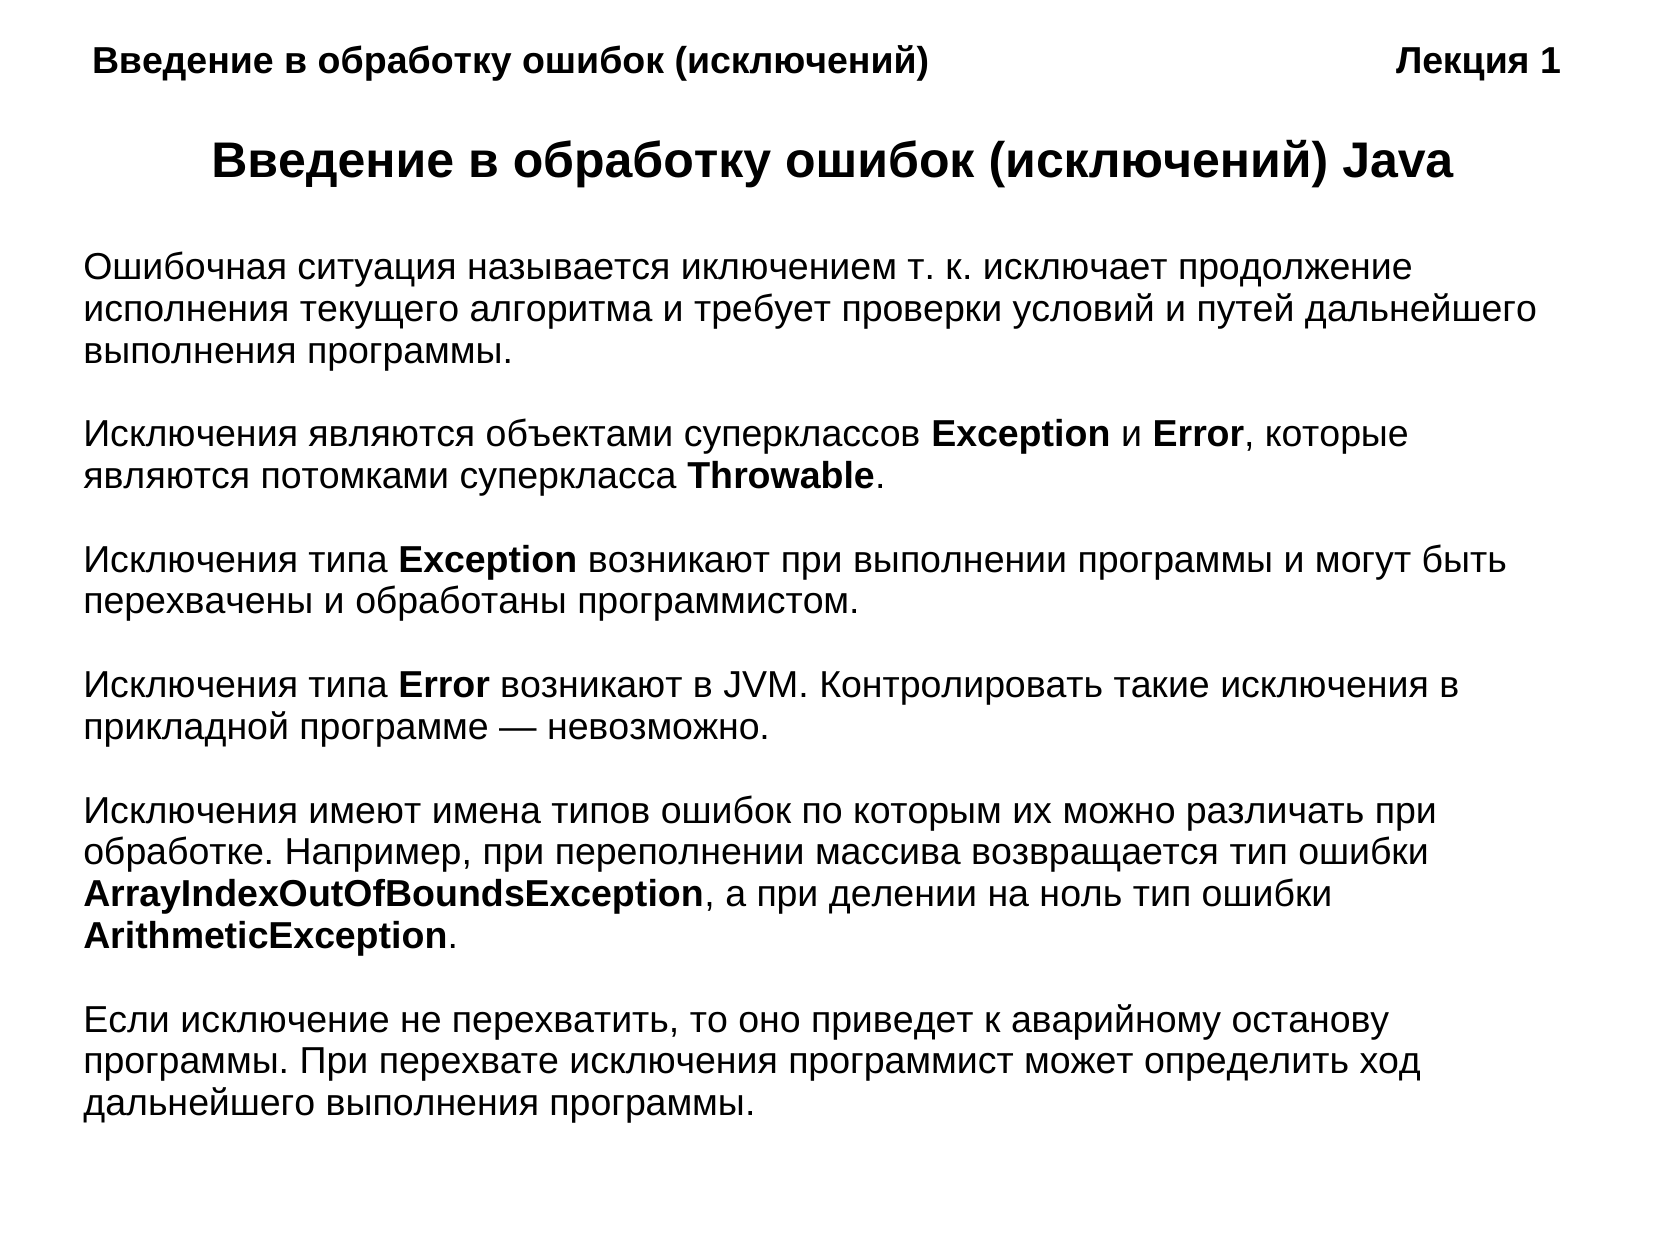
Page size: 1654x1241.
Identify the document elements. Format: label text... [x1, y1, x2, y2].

text_box Введение в обработку ошибок (исключений) Java [59, 129, 1607, 201]
text_box Ошибочная ситуация называется иключением т. к. исключает продолжение исполнения текущего алгоритма и требует проверки условий и путей дальнейшего выполнения программы. Исключения являются объектами суперклассов Exception и Error, которые являются потомками суперкласса Throwable. Исключения типа Exception возникают при выполнении программы и могут быть перехвачены и обработаны программистом. Исключения типа Error возникают в JVM. Контролировать такие исключения в прикладной программе — невозможно. Исключения имеют имена типов ошибок по которым их можно различать при обработке. Например, при переполнении массива возвращается тип ошибки ArrayIndexOutOfBoundsException, а при делении на ноль тип ошибки ArithmeticException. Если исключение не перехватить, то оно приведет к аварийному останову программы. При перехвате исключения программист может определить ход дальнейшего выполнения программы. [68, 236, 1569, 627]
text_box Введение в обработку ошибок (исключений) Лекция 1 [82, 25, 1571, 95]
